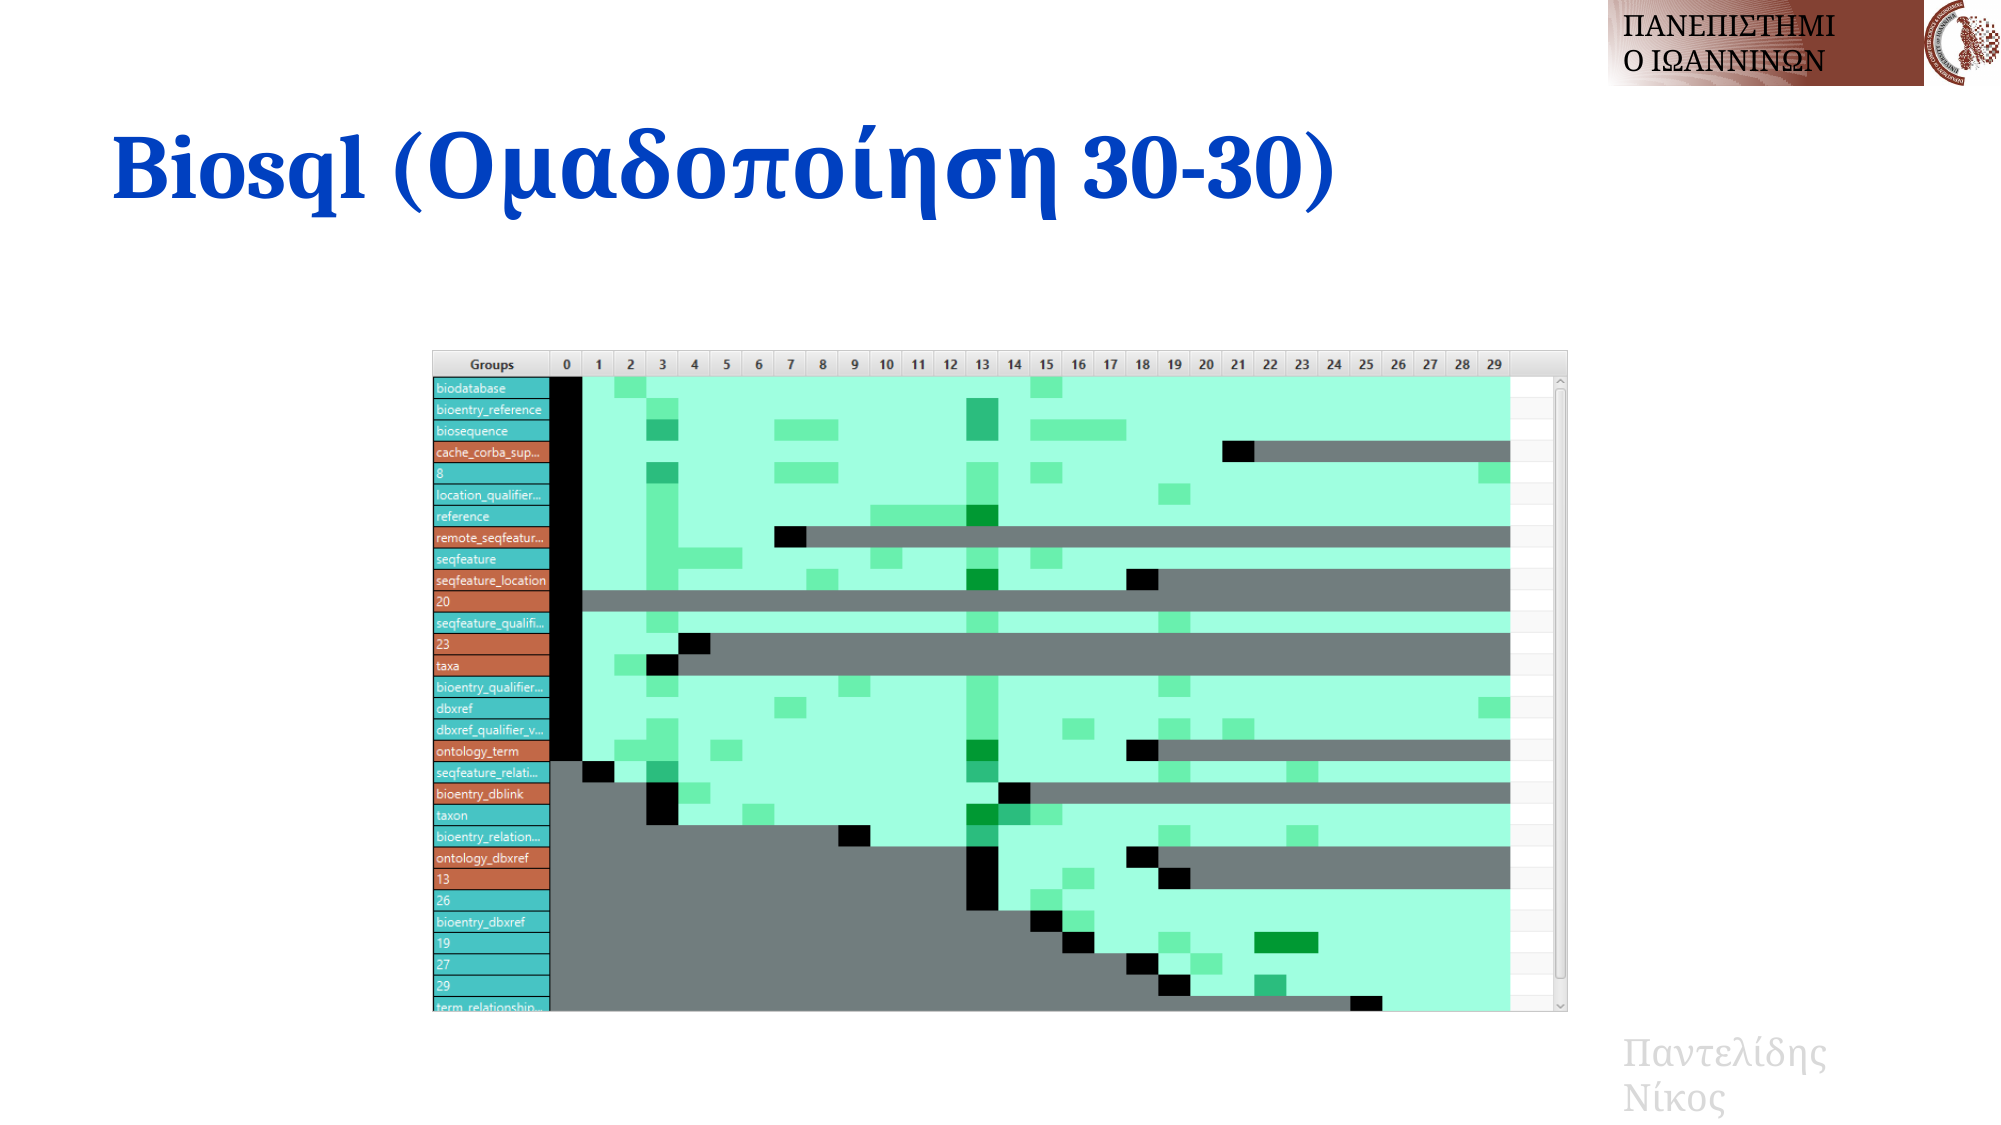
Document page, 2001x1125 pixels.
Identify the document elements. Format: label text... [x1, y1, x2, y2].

text_box Biosql (Ομαδοποίηση 30-30) [96, 112, 1428, 225]
picture [432, 350, 1568, 1012]
